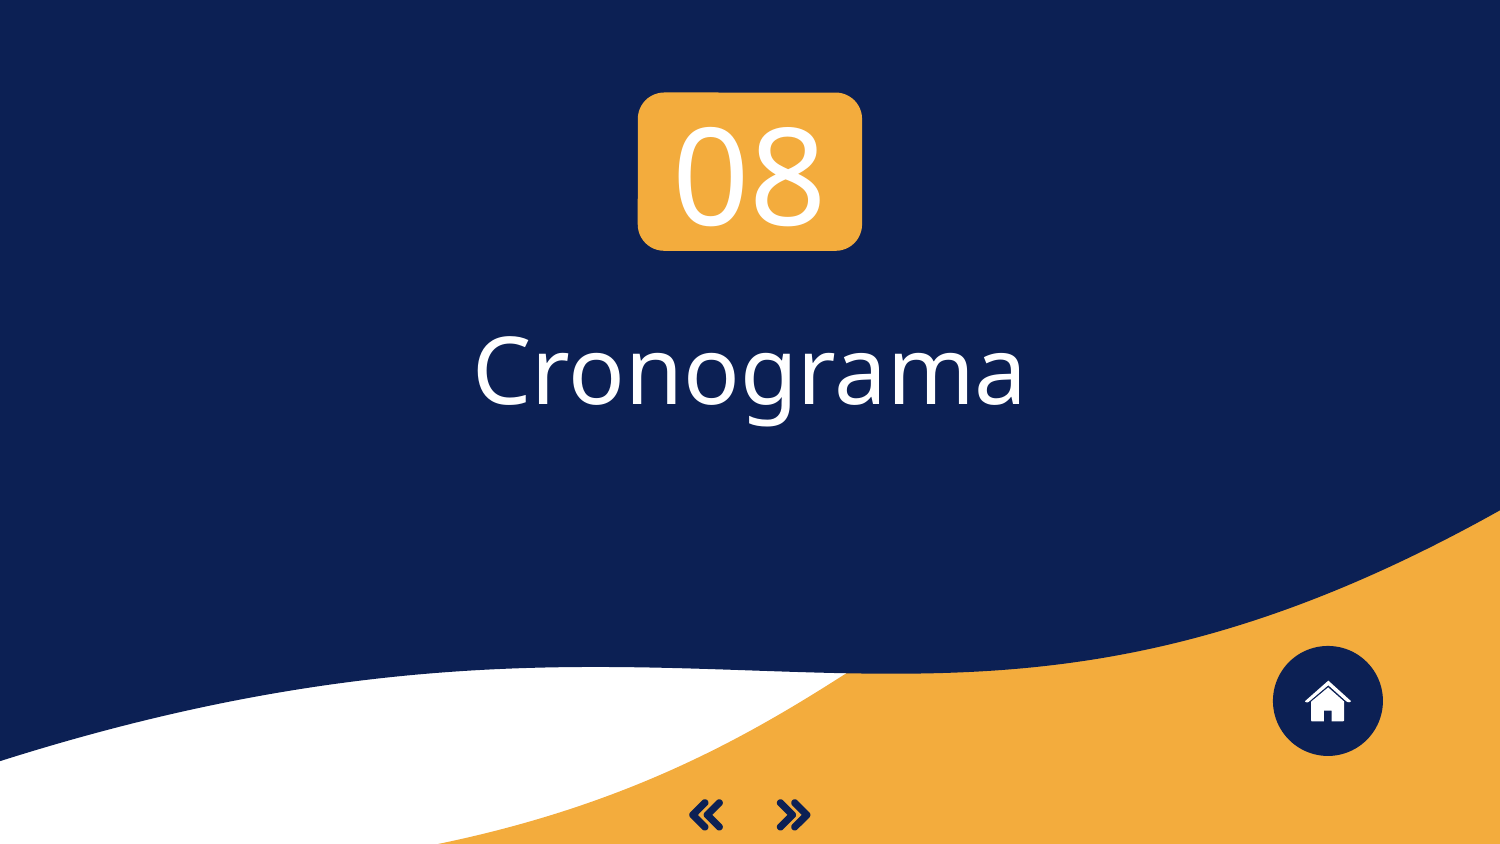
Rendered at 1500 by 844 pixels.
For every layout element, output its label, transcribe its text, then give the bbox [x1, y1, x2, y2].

text_box [1272, 645, 1383, 756]
text_box [643, 241, 857, 251]
title 08 [631, 102, 869, 241]
title Cronograma [328, 307, 1172, 427]
text_box [604, 774, 896, 844]
text_box [643, 92, 856, 102]
